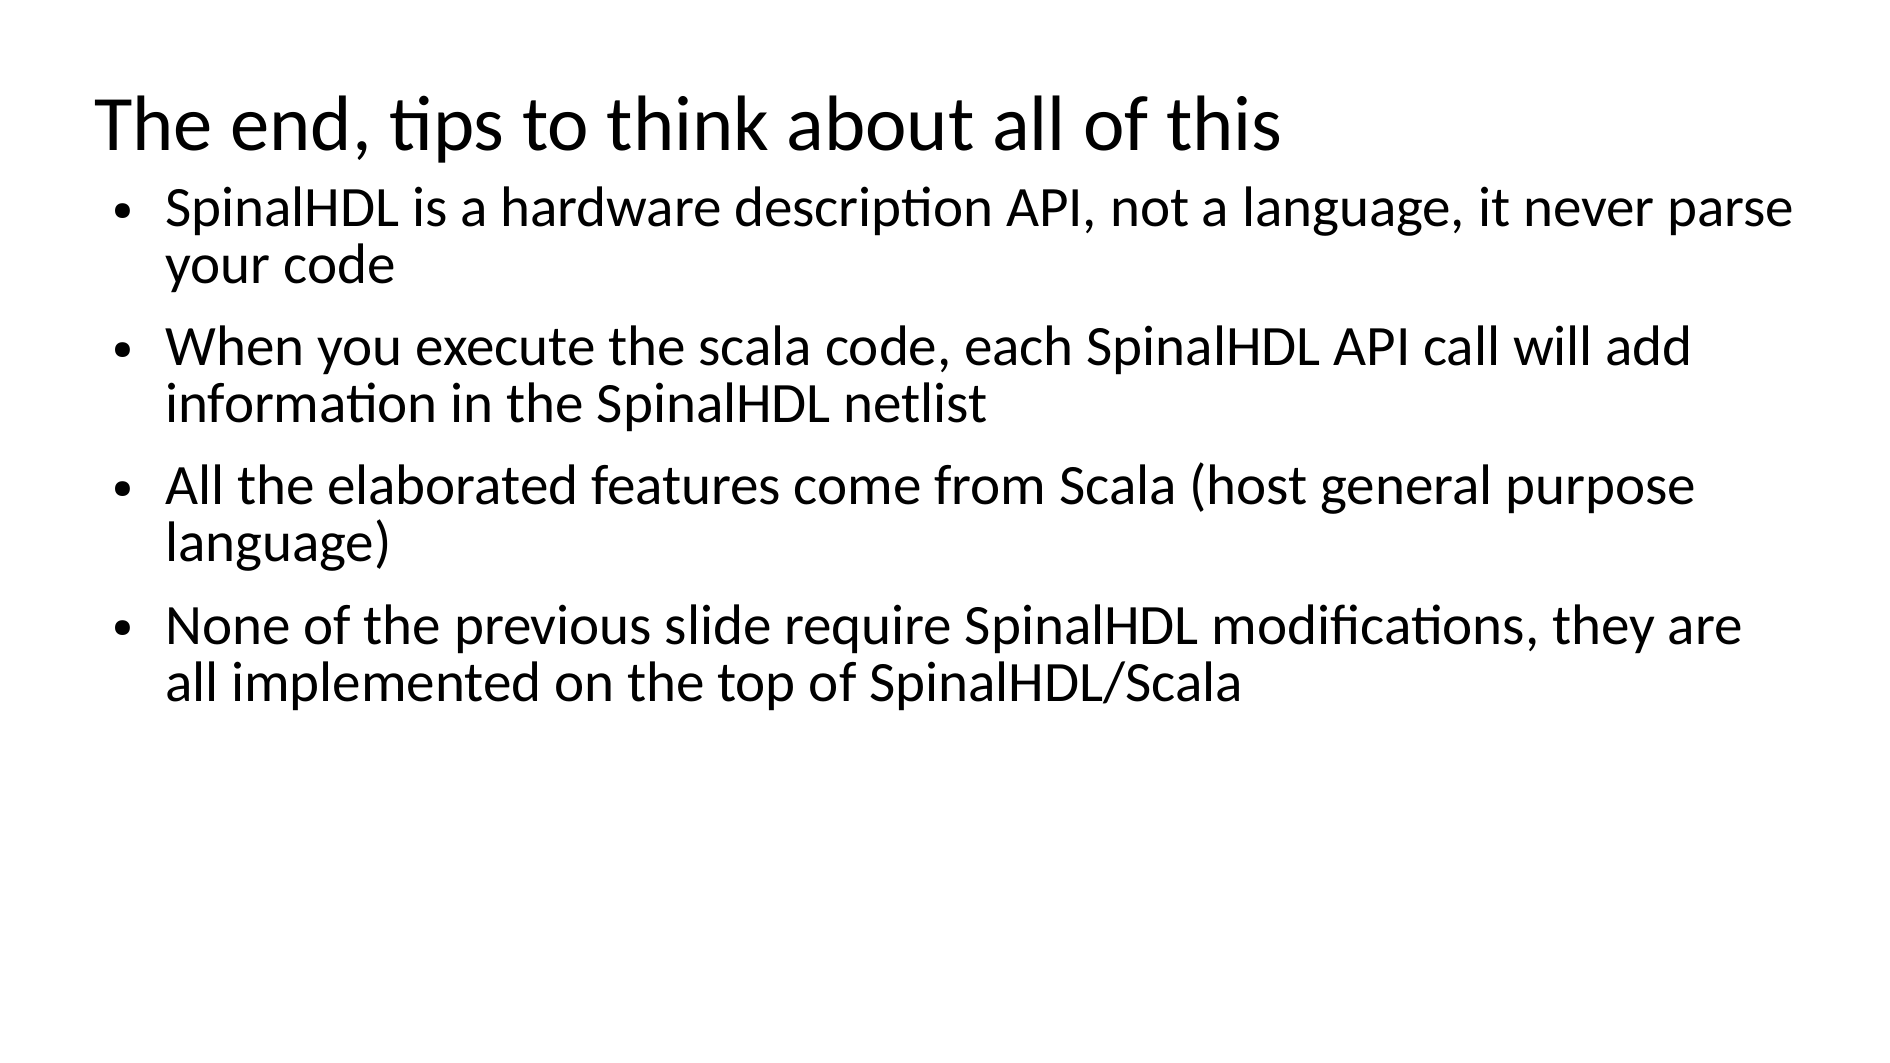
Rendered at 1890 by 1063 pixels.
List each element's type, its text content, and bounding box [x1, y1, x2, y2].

title The end, tips to think about all of this [94, 42, 1796, 183]
list SpinalHDL is a hardware description API, not a language, it never parse your code When you execute the scala code, each SpinalHDL API call will add information in the SpinalHDL netlist All the elaborated features come from Scala (host general purpose language) None of the previous slide require SpinalHDL modifications, they are all implemented on the top of SpinalHDL/Scala [94, 183, 1796, 896]
